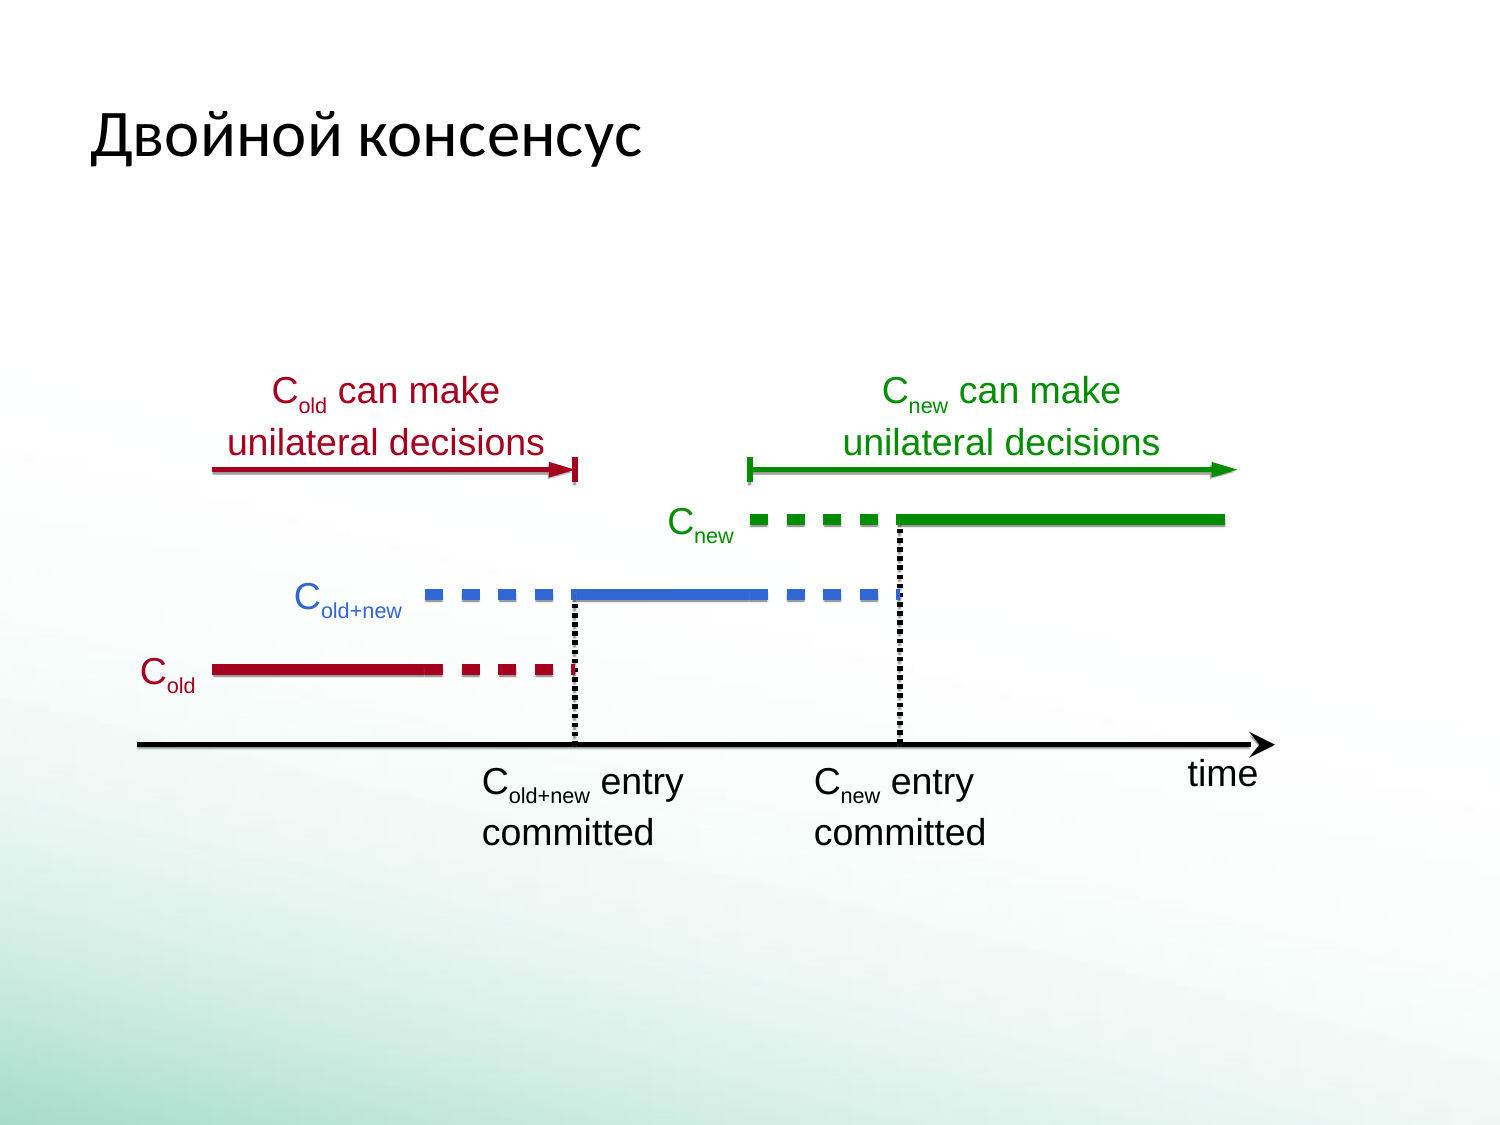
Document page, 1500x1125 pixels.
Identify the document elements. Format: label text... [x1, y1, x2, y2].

text_box Cold+new entry committed [481, 757, 685, 854]
text_box Cnew entry committed [813, 757, 987, 854]
text_box time [1187, 749, 1259, 795]
text_box Cnew [667, 496, 735, 549]
picture [0, 0, 1500, 1125]
text_box Cold [139, 646, 196, 699]
text_box Cold+new [293, 571, 403, 624]
title Двойной консенсус [75, 79, 1425, 180]
text_box Cnew can make unilateral decisions [842, 366, 1161, 463]
text_box Cold can make unilateral decisions [226, 366, 545, 463]
